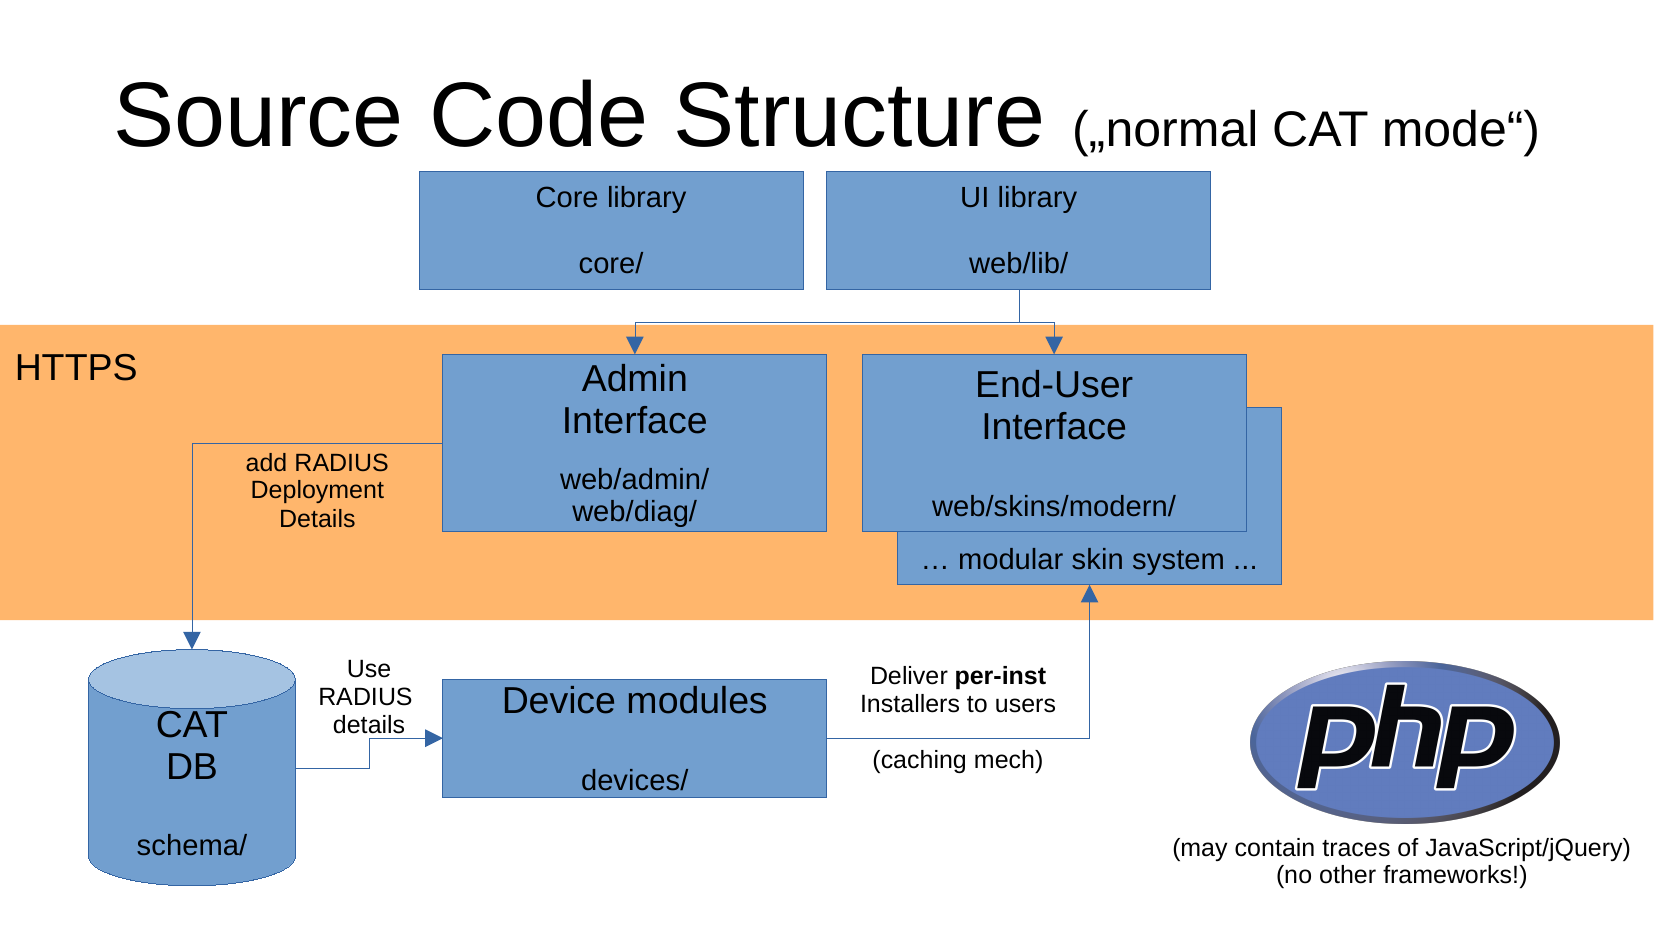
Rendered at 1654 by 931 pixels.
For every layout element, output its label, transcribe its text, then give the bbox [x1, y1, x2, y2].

title Source Code Structure („normal CAT mode“) [82, 37, 1571, 193]
text_box End-User Interface web/skins/modern/ [862, 354, 1247, 532]
text_box UI library web/lib/ [826, 171, 1211, 290]
text_box Core library core/ [419, 171, 804, 290]
text_box HTTPS [0, 324, 635, 621]
text_box … modular skin system ... [897, 407, 1282, 585]
picture [1250, 661, 1560, 824]
text_box Device modules devices/ [442, 679, 827, 798]
text_box Admin Interface web/admin/ web/diag/ [442, 354, 827, 532]
text_box HTTPS [1055, 324, 1654, 621]
text_box (may contain traces of JavaScript/jQuery) (no other frameworks!) [1157, 825, 1647, 925]
text_box CAT DB schema/ [88, 681, 296, 886]
text_box HTTPS [193, 324, 1089, 621]
